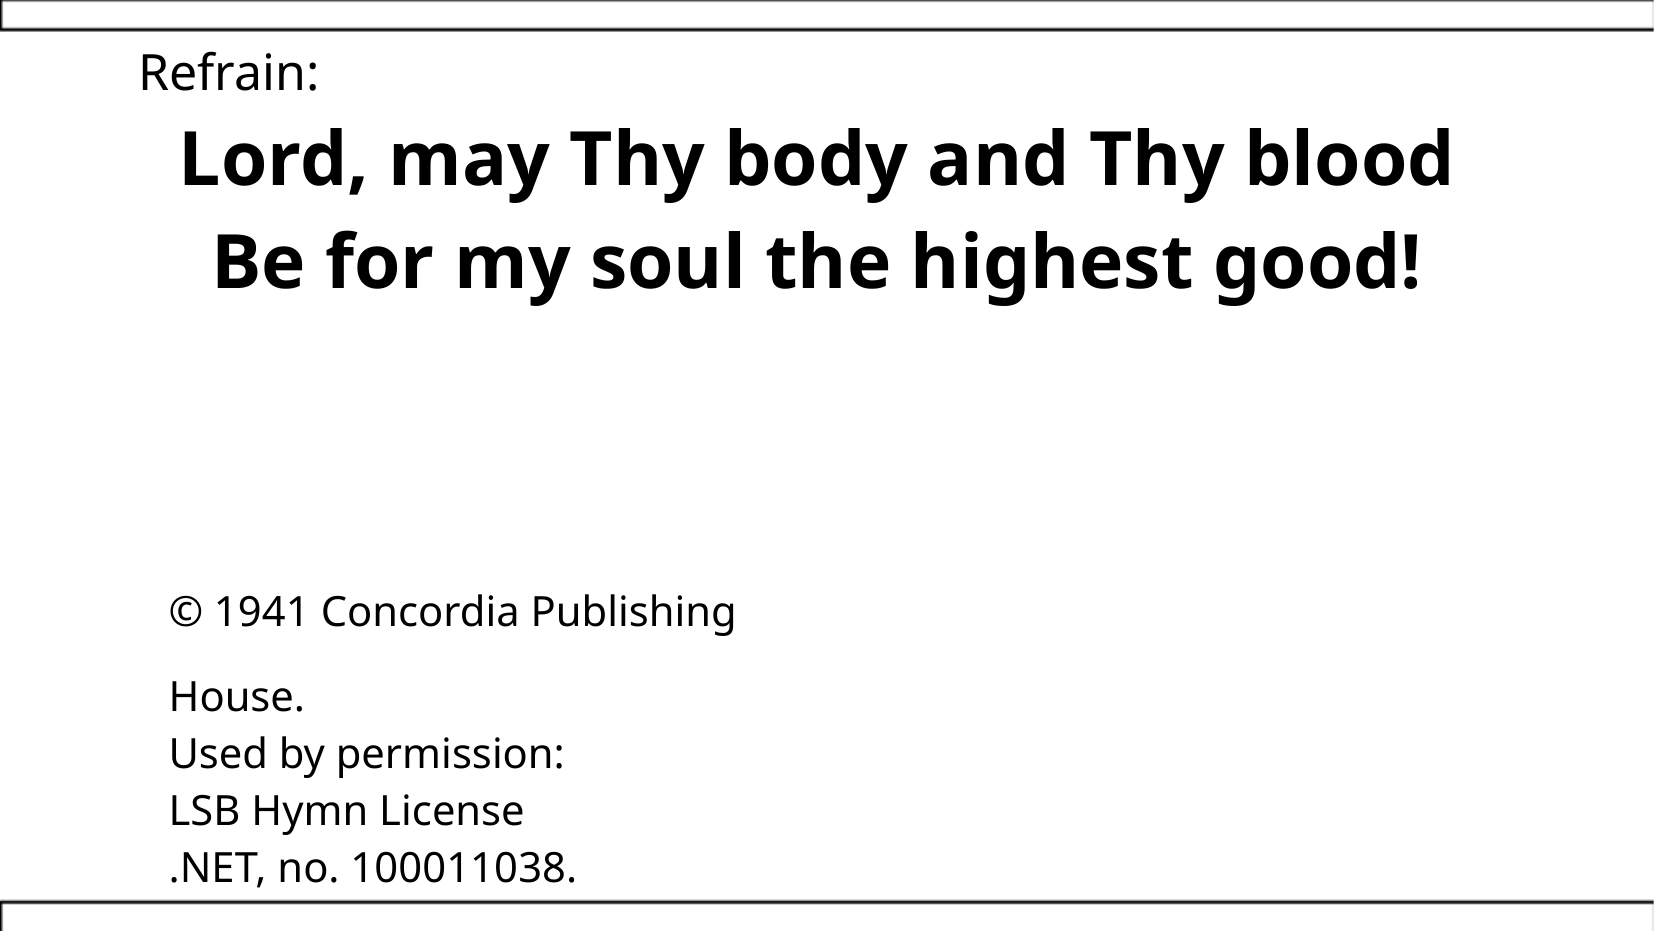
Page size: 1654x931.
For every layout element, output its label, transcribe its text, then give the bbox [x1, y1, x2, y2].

text_box Refrain: Lord, may Thy body and Thy blood Be for my soul the highest good! [105, 30, 1531, 361]
text_box © 1941 Concordia Publishing House. Used by permission: LSB Hymn License .NET, no. 100011038. [135, 545, 871, 811]
picture [0, 0, 1654, 931]
